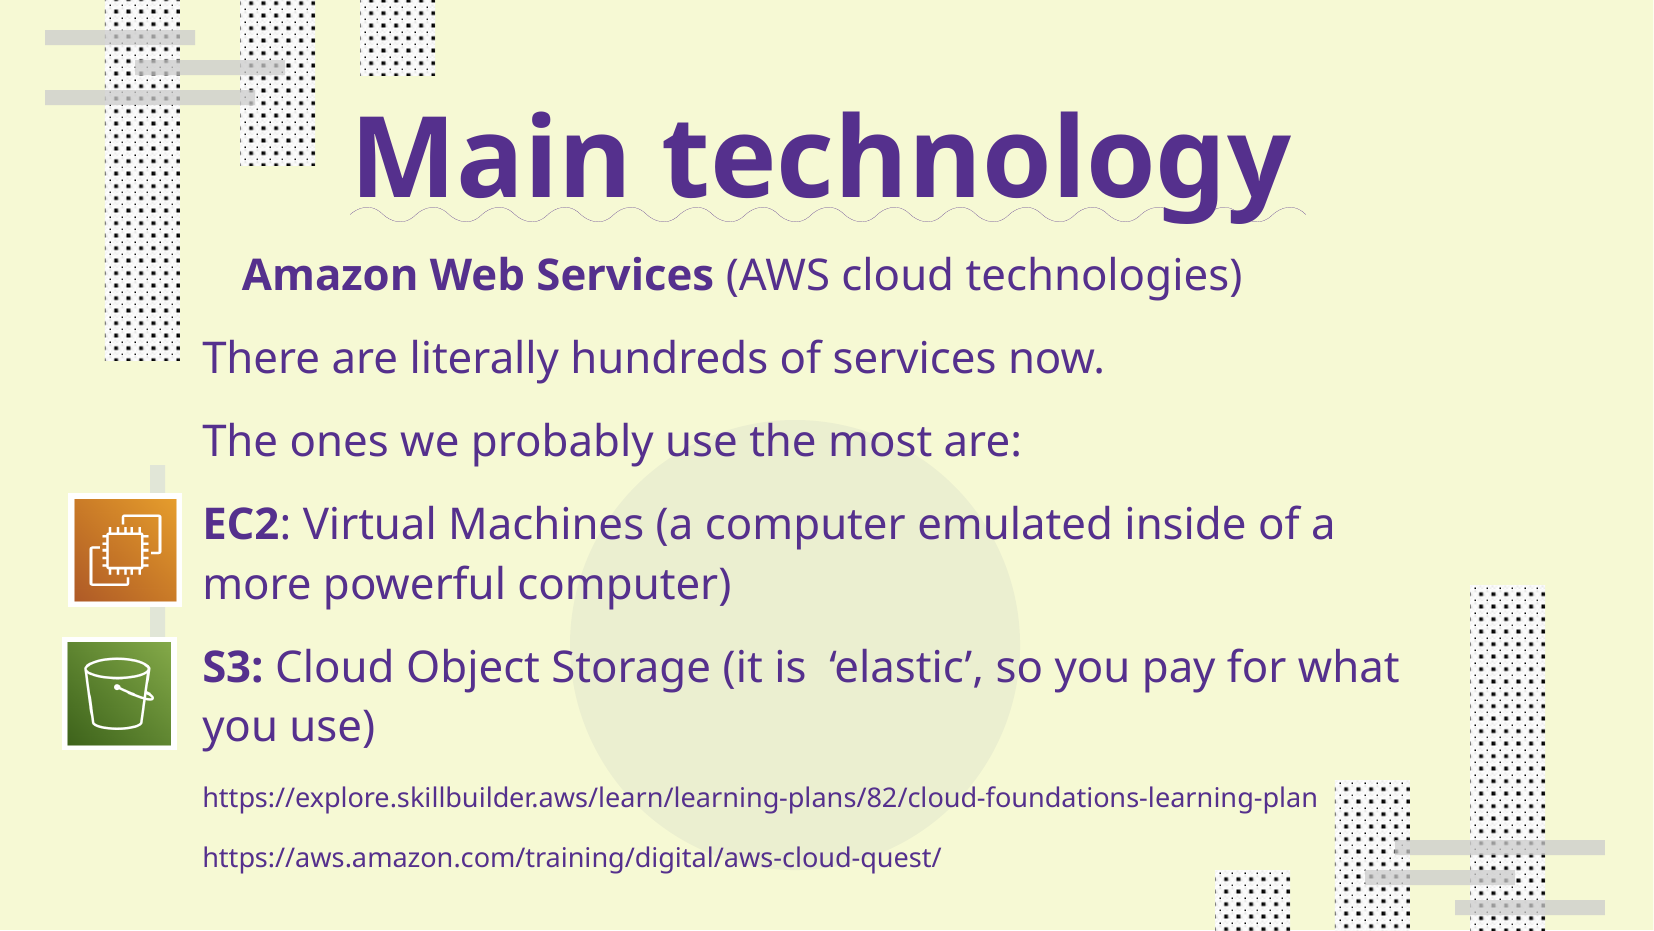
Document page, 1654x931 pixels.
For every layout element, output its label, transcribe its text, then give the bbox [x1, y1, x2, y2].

picture [1334, 883, 1410, 931]
text_box [150, 465, 166, 493]
picture [1470, 856, 1546, 900]
picture [1470, 585, 1546, 840]
picture [104, 46, 180, 76]
picture [62, 637, 177, 751]
picture [104, 0, 180, 30]
picture [1470, 916, 1546, 931]
picture [240, 0, 315, 76]
picture [104, 233, 180, 361]
picture [360, 0, 436, 76]
title Main technology [76, 76, 1565, 233]
text_box Amazon Web Services (AWS cloud technologies) There are literally hundreds of services now. The ones we probably use the most are: EC2: Virtual Machines (a computer emulated inside of a more powerful computer) S3: Cloud Object Storage (it is ‘elastic’, so you pay for what you use) https://explore.skillbuilder.aws/learn/learning-plans/82/cloud-foundations-learning-plan https://aws.amazon.com/training/digital/aws-cloud-quest/ [187, 236, 1463, 883]
picture [68, 493, 182, 607]
text_box [150, 607, 166, 637]
picture [1215, 883, 1291, 931]
